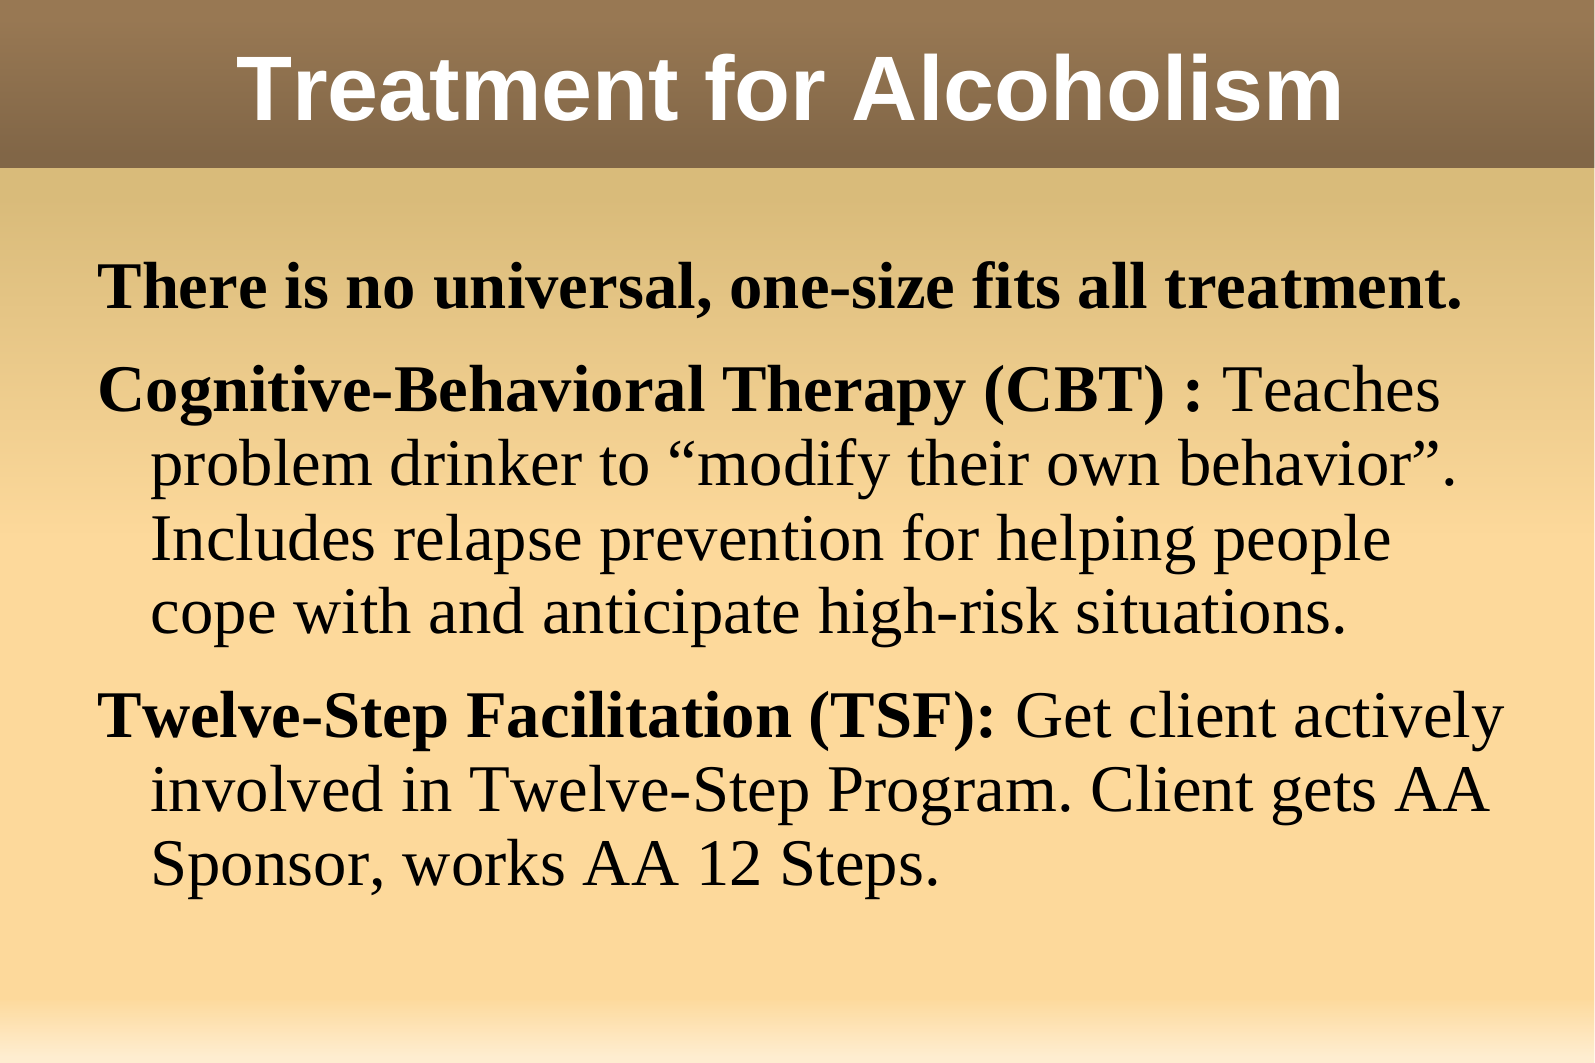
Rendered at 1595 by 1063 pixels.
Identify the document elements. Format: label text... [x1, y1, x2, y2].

title Treatment for Alcoholism [74, 7, 1510, 171]
list There is no universal, one-size fits all treatment. Cognitive-Behavioral Therapy (CBT) : Teaches problem drinker to “modify their own behavior”. Includes relapse prevention for helping people cope with and anticipate high-risk situations. Twelve-Step Facilitation (TSF): Get client actively involved in Twelve-Step Program. Client gets AA Sponsor, works AA 12 Steps. [79, 248, 1515, 975]
picture [0, 0, 1595, 1063]
